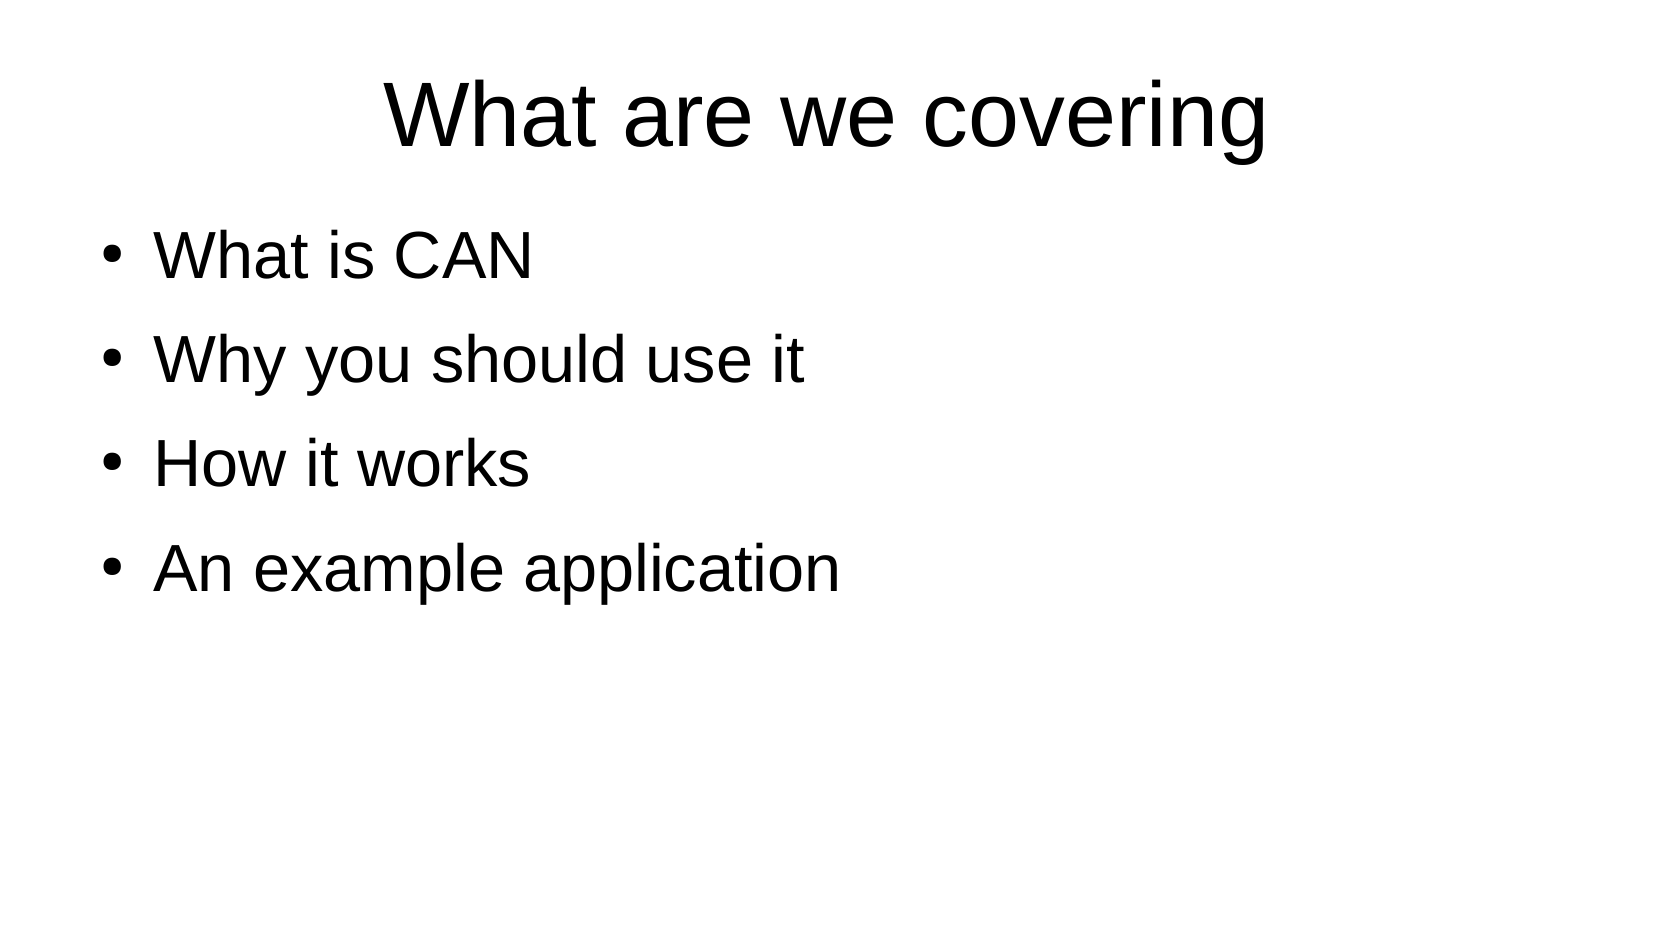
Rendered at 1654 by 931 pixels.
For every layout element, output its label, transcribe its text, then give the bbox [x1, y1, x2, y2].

title What are we covering [82, 37, 1571, 193]
list What is CAN Why you should use it How it works An example application [82, 217, 1571, 758]
